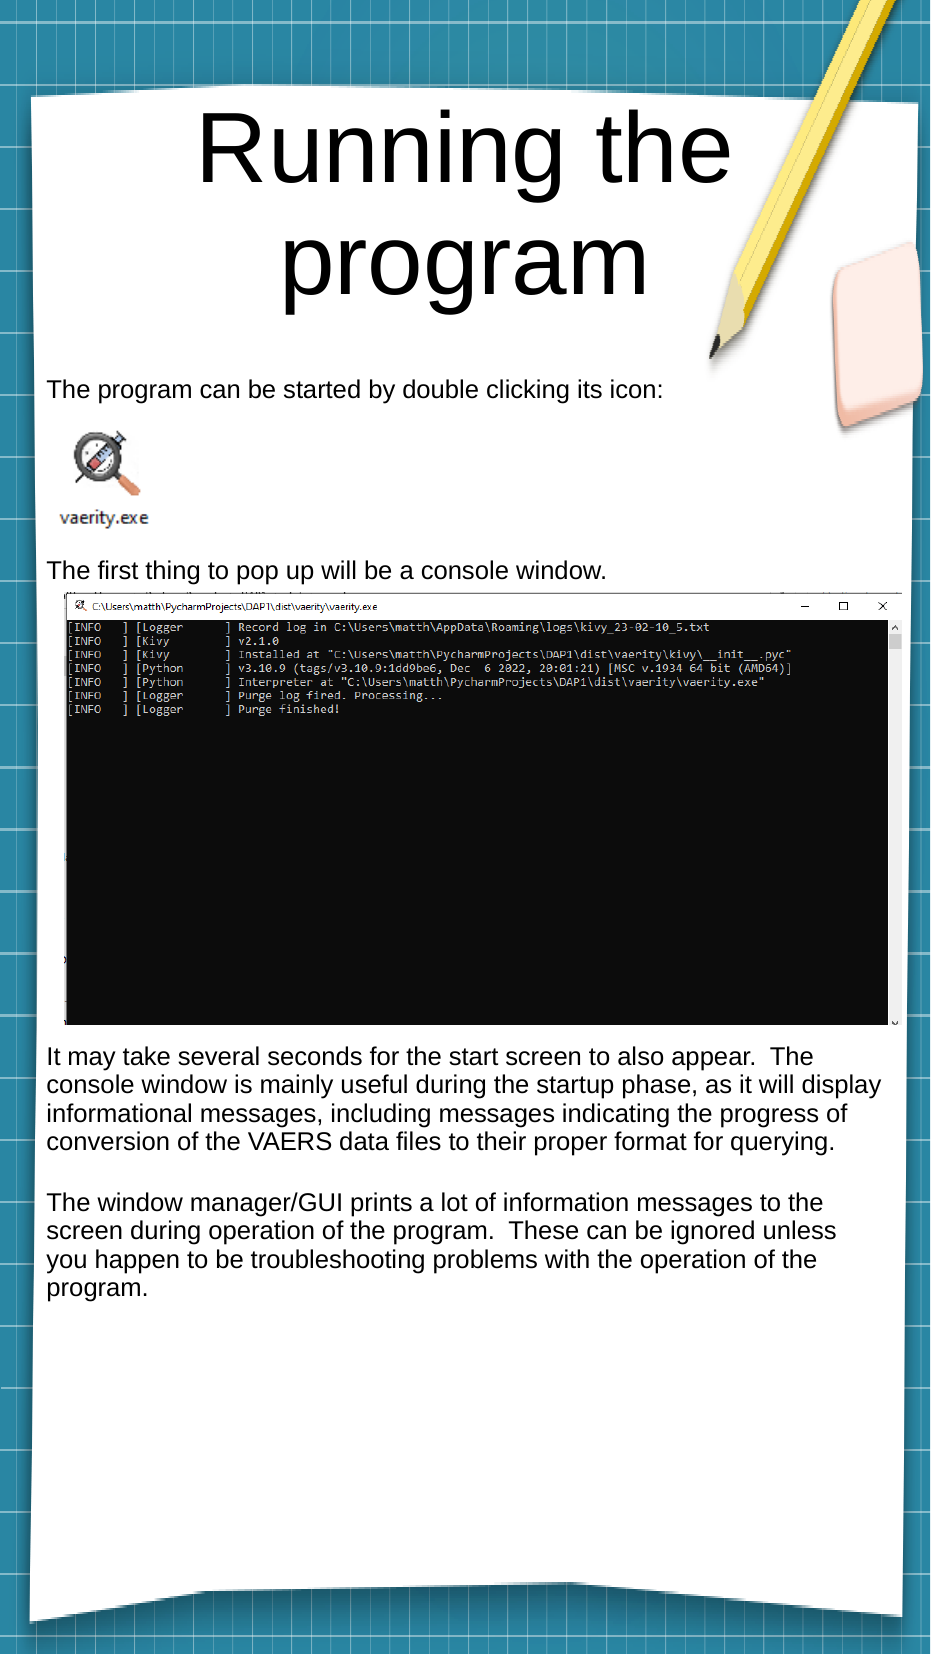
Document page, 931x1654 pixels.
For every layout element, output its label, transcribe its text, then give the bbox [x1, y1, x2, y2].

picture [0, 0, 931, 1654]
title Running the program [46, 65, 884, 342]
list The program can be started by double clicking its icon: The first thing to pop up will be a console window. It may take several seconds for the start screen to also appear. The console window is mainly useful during the startup phase, as it will display informational messages, including messages indicating the progress of conversion of the VAERS data files to their proper format for querying. The window manager/GUI prints a lot of information messages to the screen during operation of the program. These can be ignored unless you happen to be troubleshooting problems with the operation of the program. [46, 375, 884, 1334]
